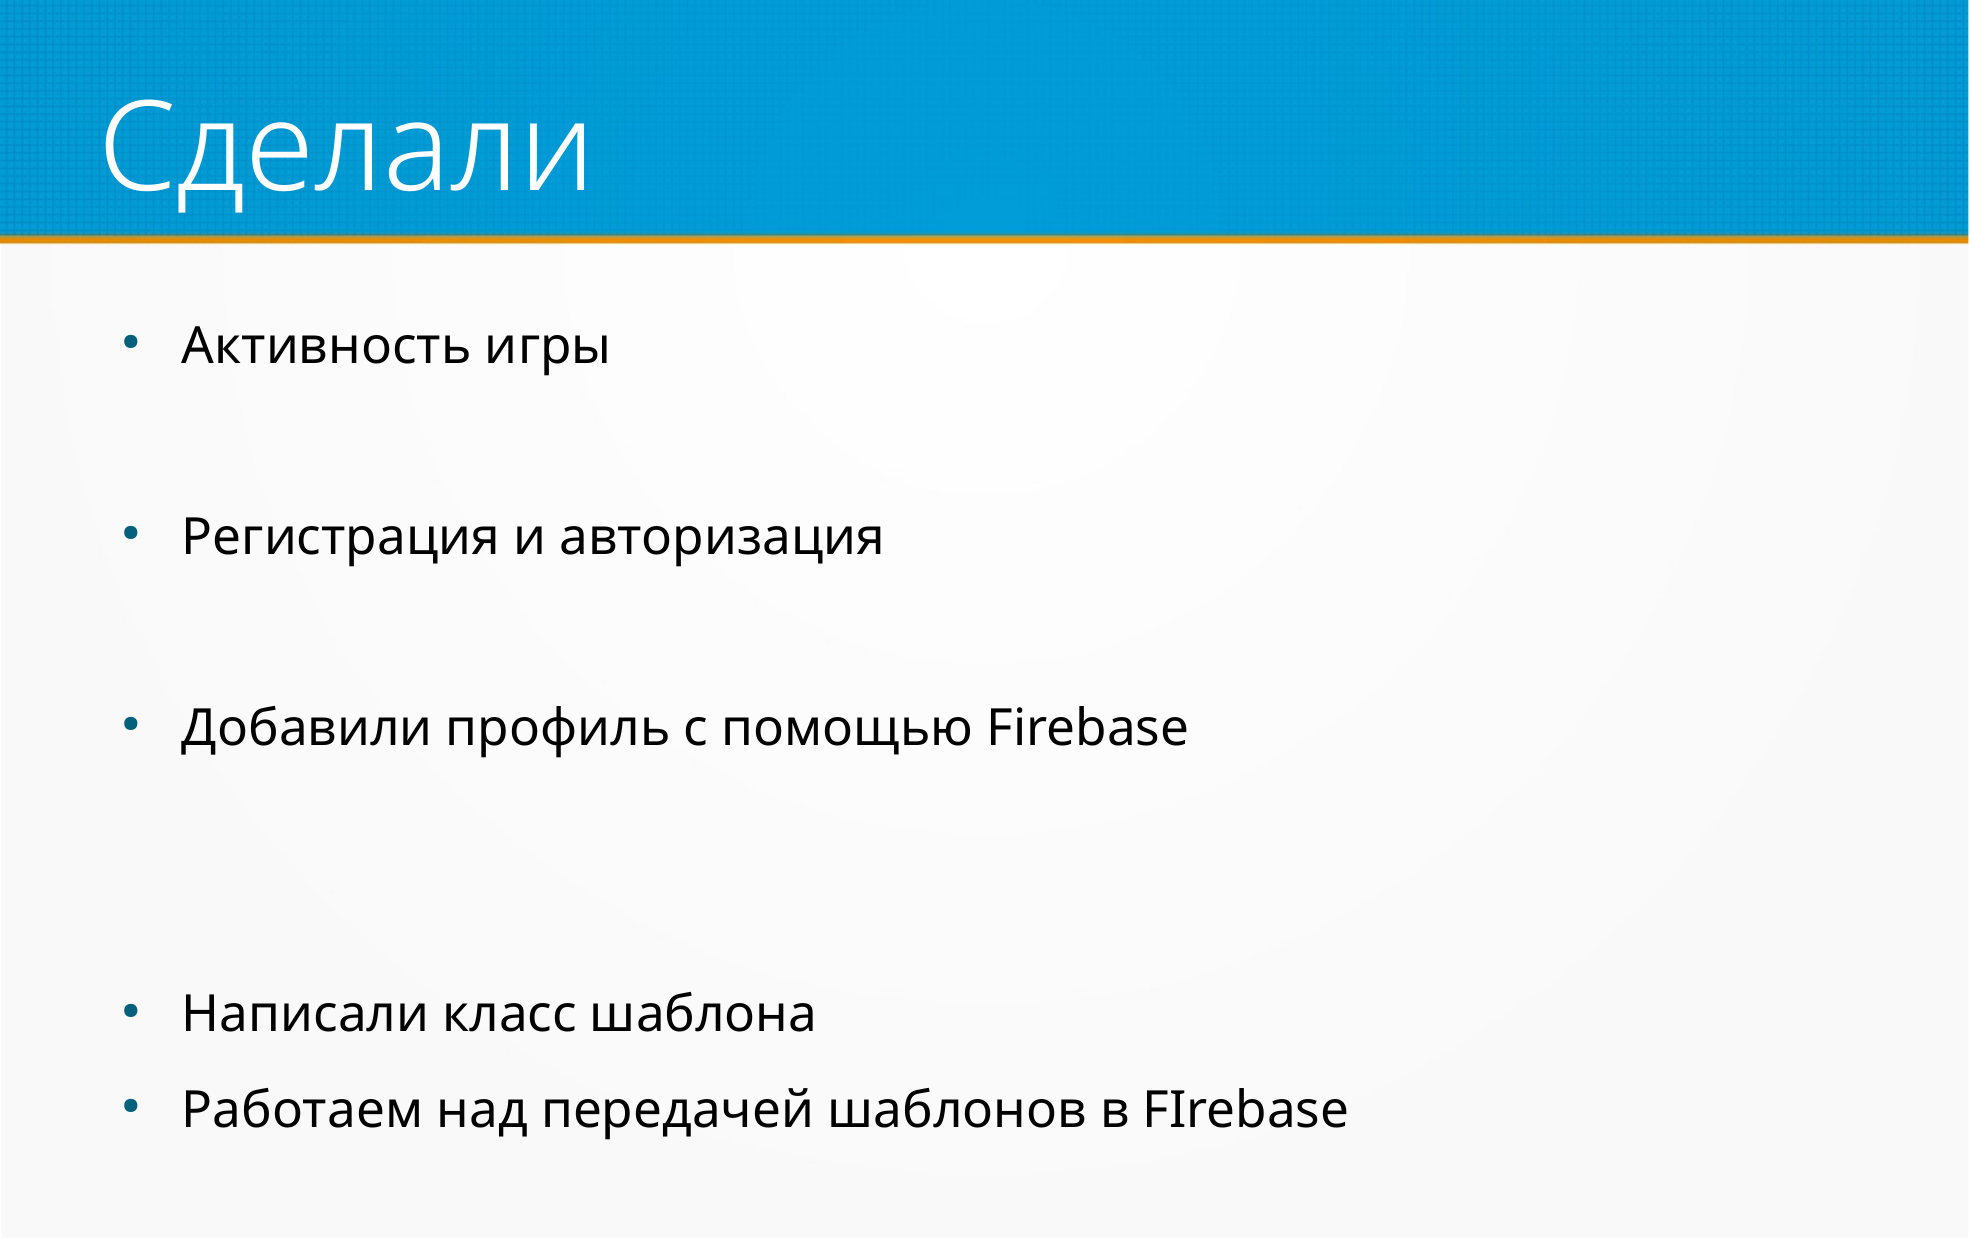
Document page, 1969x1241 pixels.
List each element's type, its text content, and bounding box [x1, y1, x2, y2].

title Сделали [98, 19, 1870, 227]
list Активность игры Регистрация и авторизация Добавили профиль с помощью Firebase Написали класс шаблона Работаем над передачей шаблонов в FIrebase [106, 308, 1890, 1146]
picture [0, 233, 1969, 1241]
